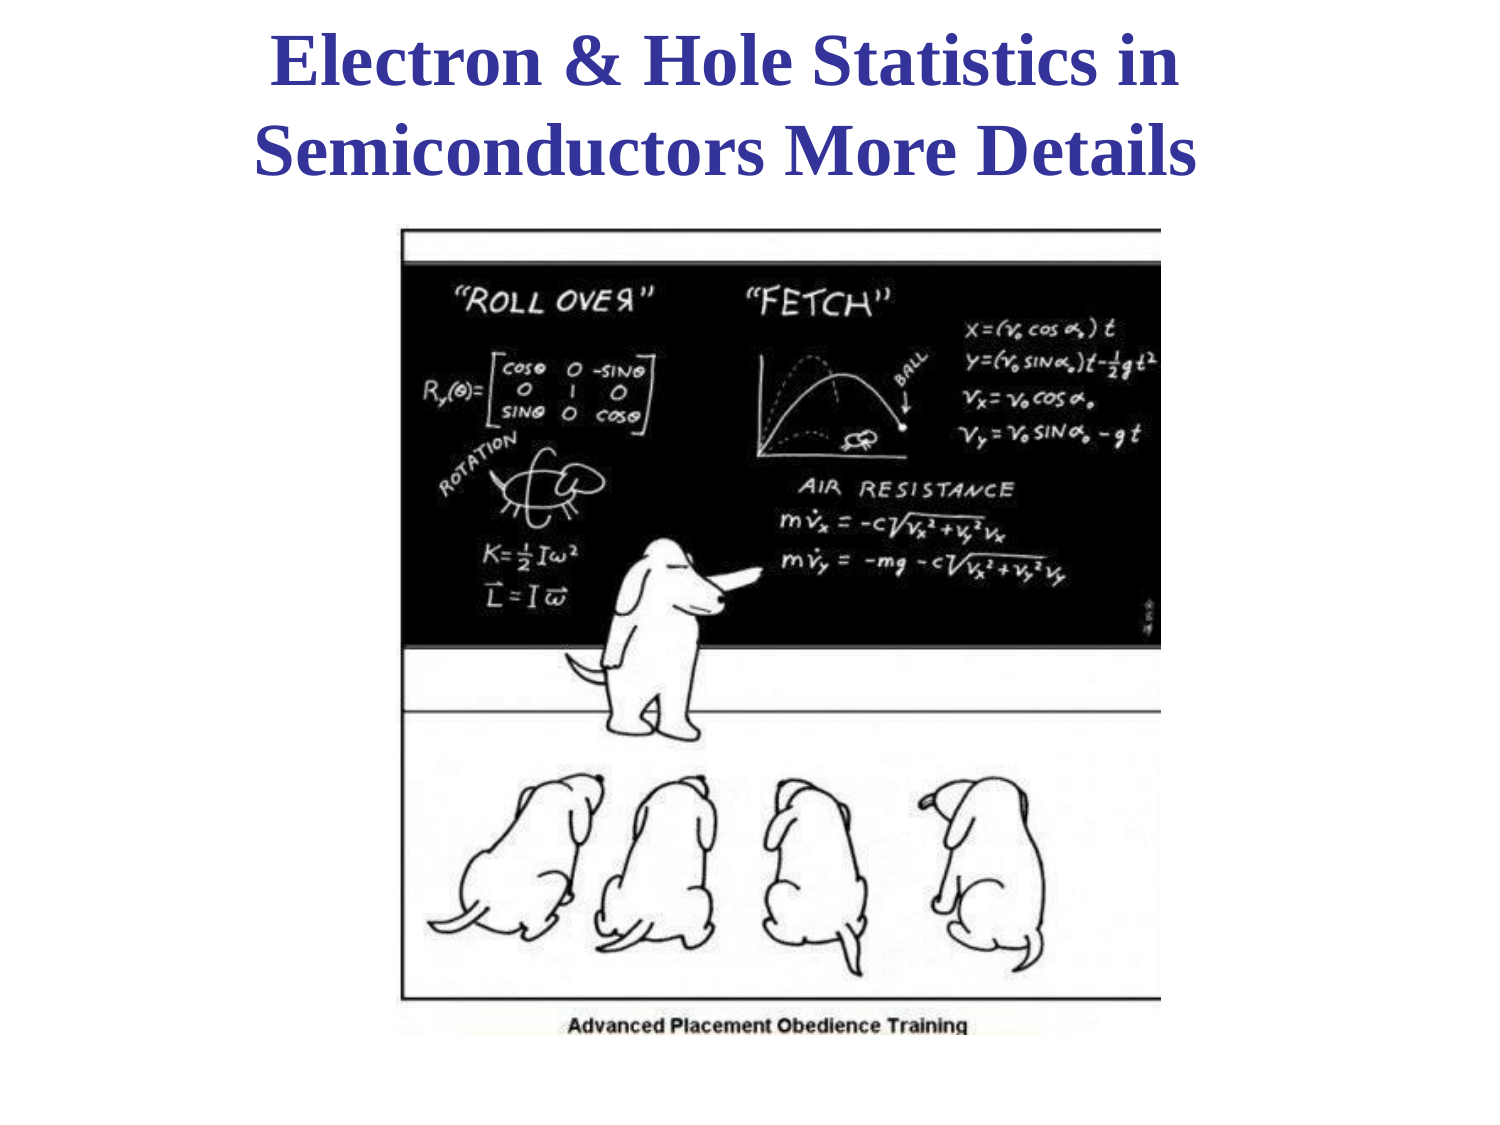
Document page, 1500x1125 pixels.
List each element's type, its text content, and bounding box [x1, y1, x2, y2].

picture [396, 224, 1161, 1035]
title Electron & Hole Statistics in Semiconductors More Details [5, 40, 1446, 161]
